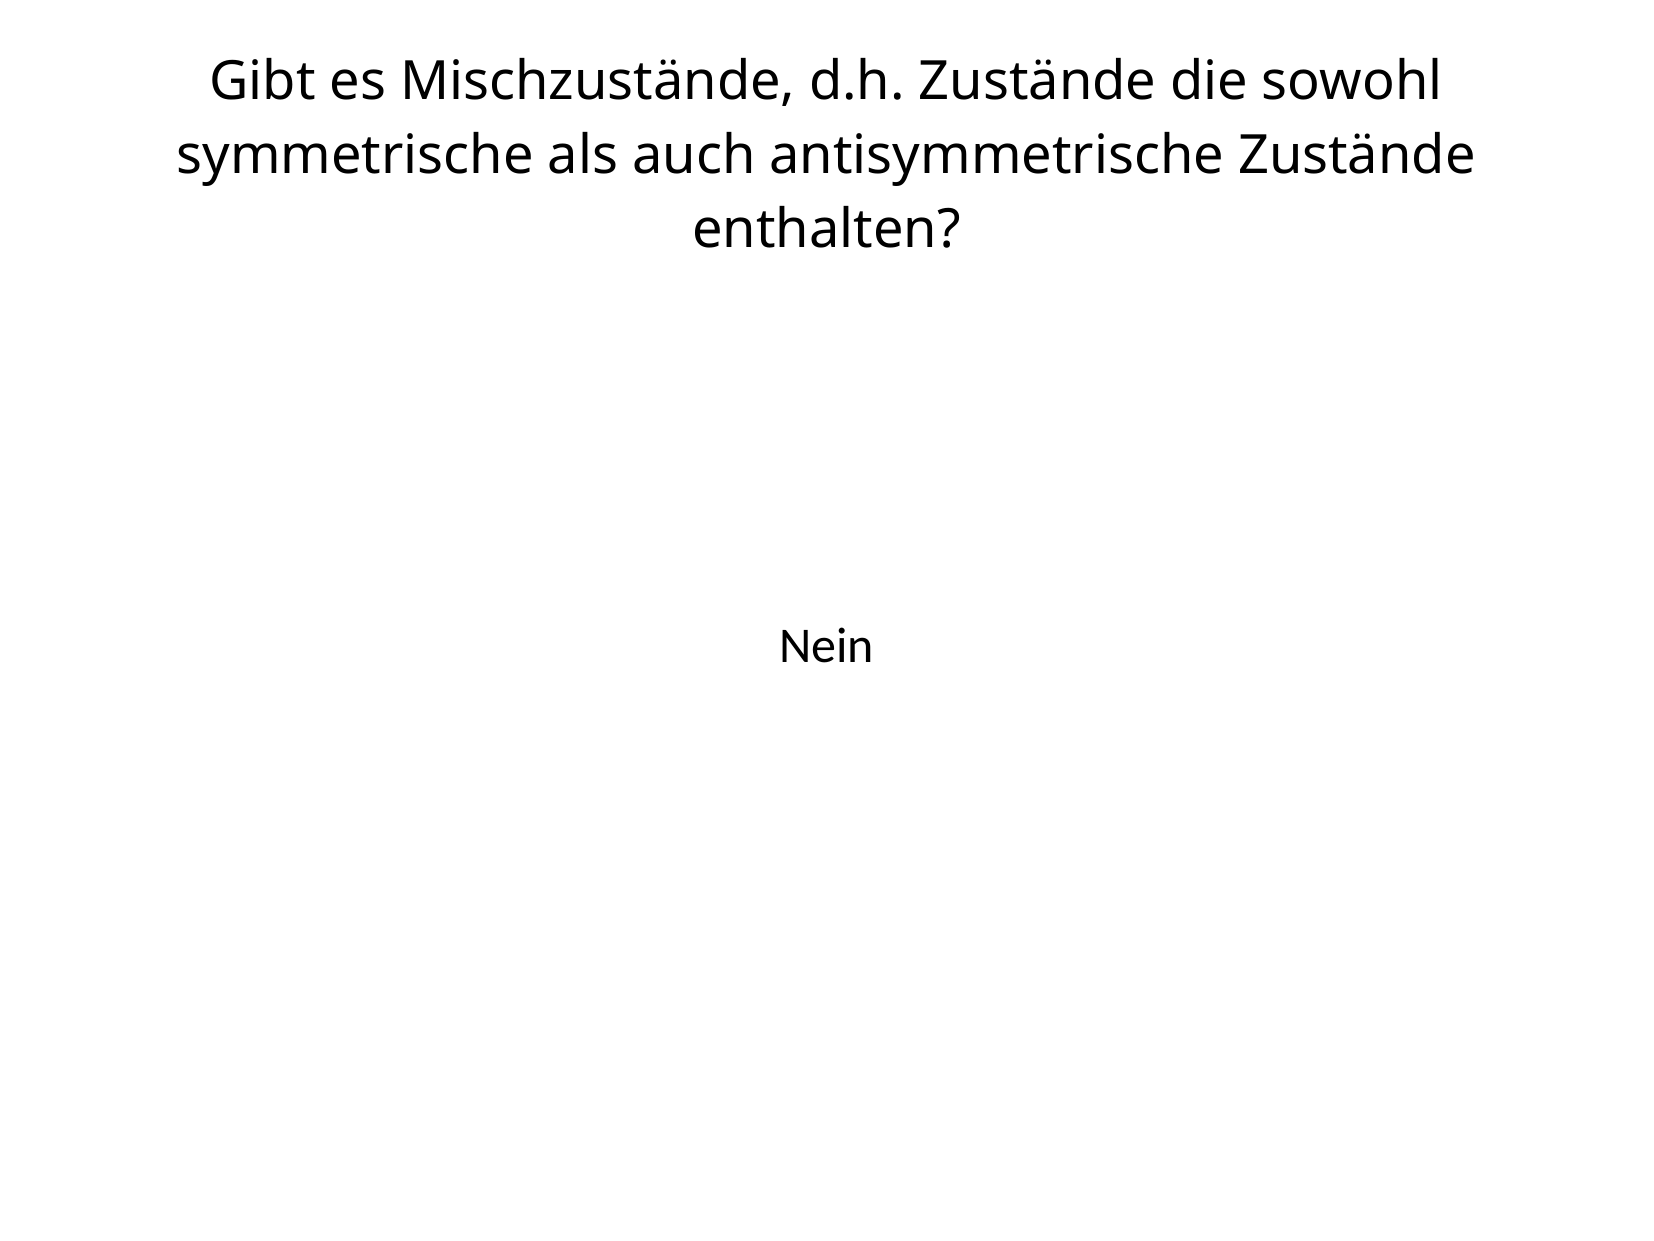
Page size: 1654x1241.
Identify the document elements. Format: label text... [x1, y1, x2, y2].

title Gibt es Mischzustände, d.h. Zustände die sowohl symmetrische als auch antisymmetrische Zustände enthalten? [82, 49, 1571, 257]
subtitle Nein [82, 290, 1571, 1010]
